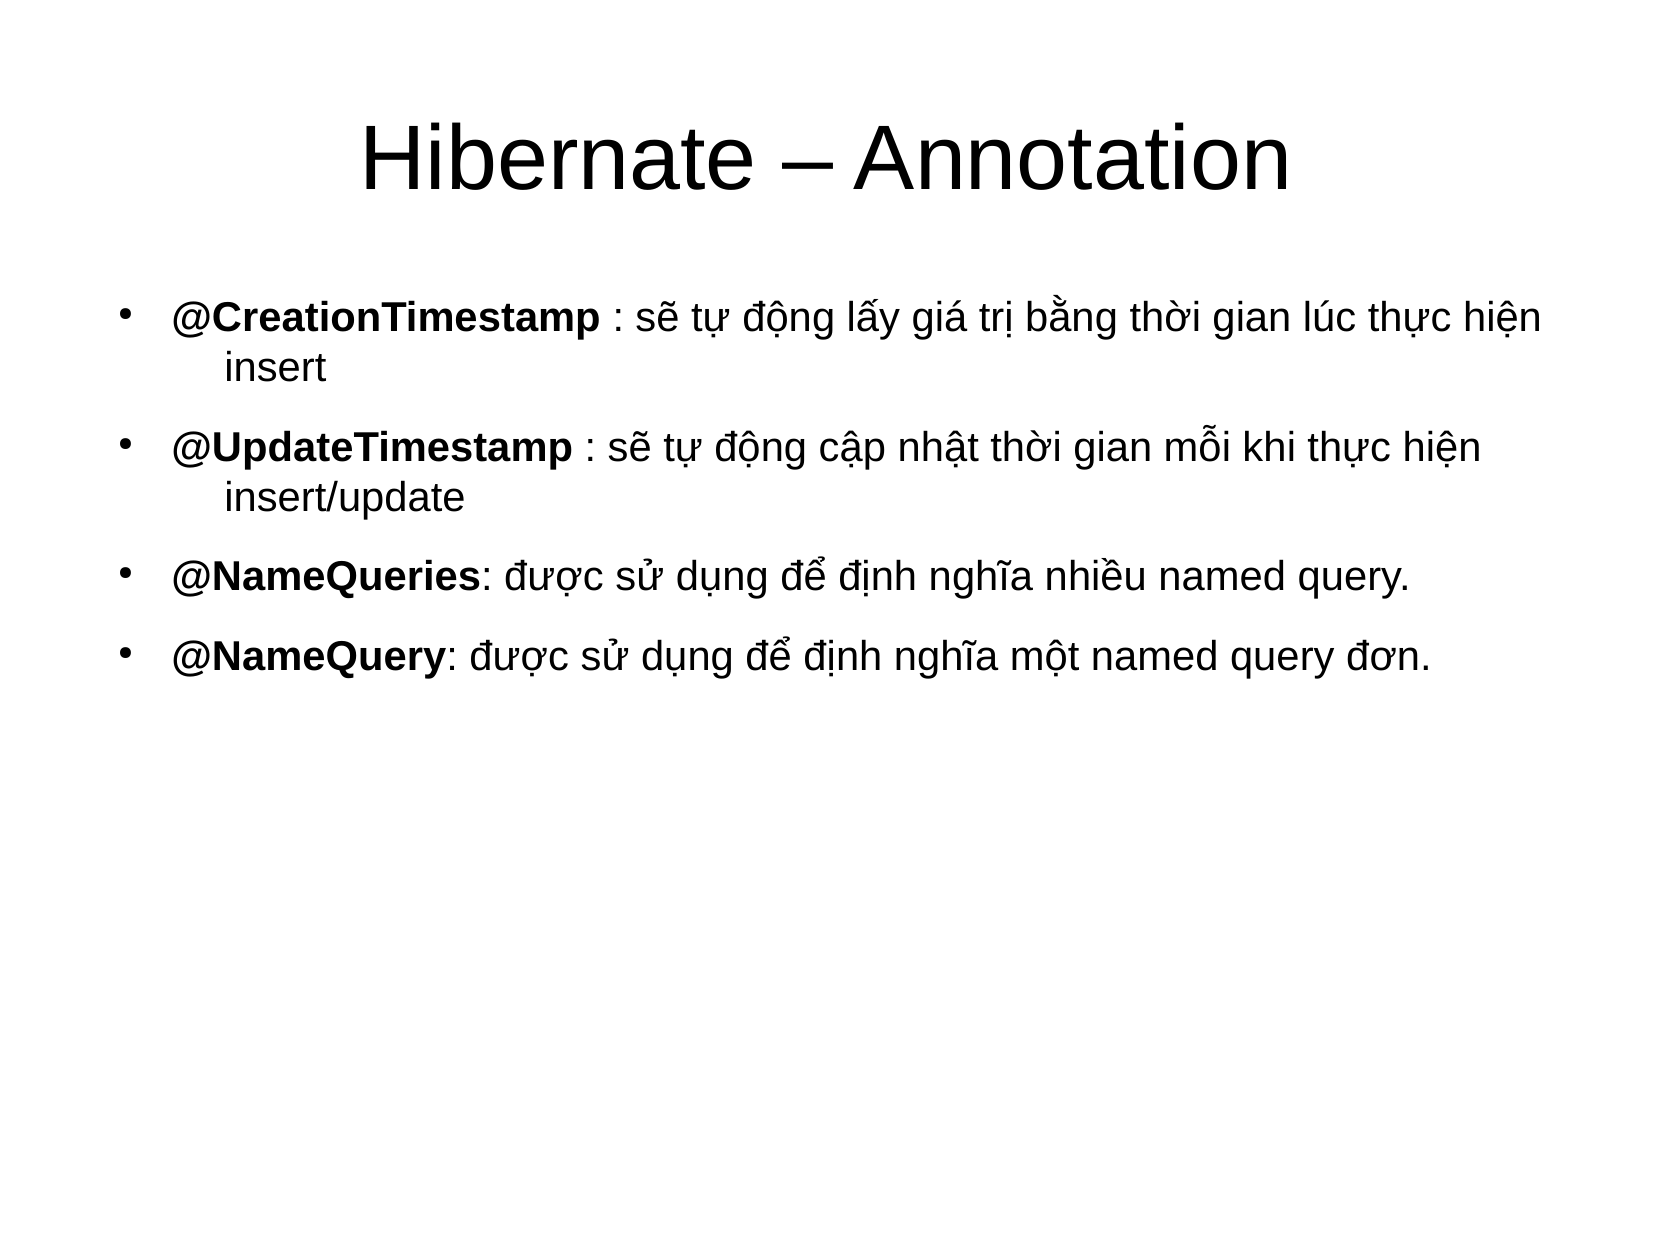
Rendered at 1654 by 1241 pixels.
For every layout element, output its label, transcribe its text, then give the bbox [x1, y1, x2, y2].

title Hibernate – Annotation [82, 49, 1571, 257]
list @CreationTimestamp : sẽ tự động lấy giá trị bằng thời gian lúc thực hiện insert @UpdateTimestamp : sẽ tự động cập nhật thời gian mỗi khi thực hiện insert/update @NameQueries: được sử dụng để định nghĩa nhiều named query. @NameQuery: được sử dụng để định nghĩa một named query đơn. [82, 290, 1571, 1109]
